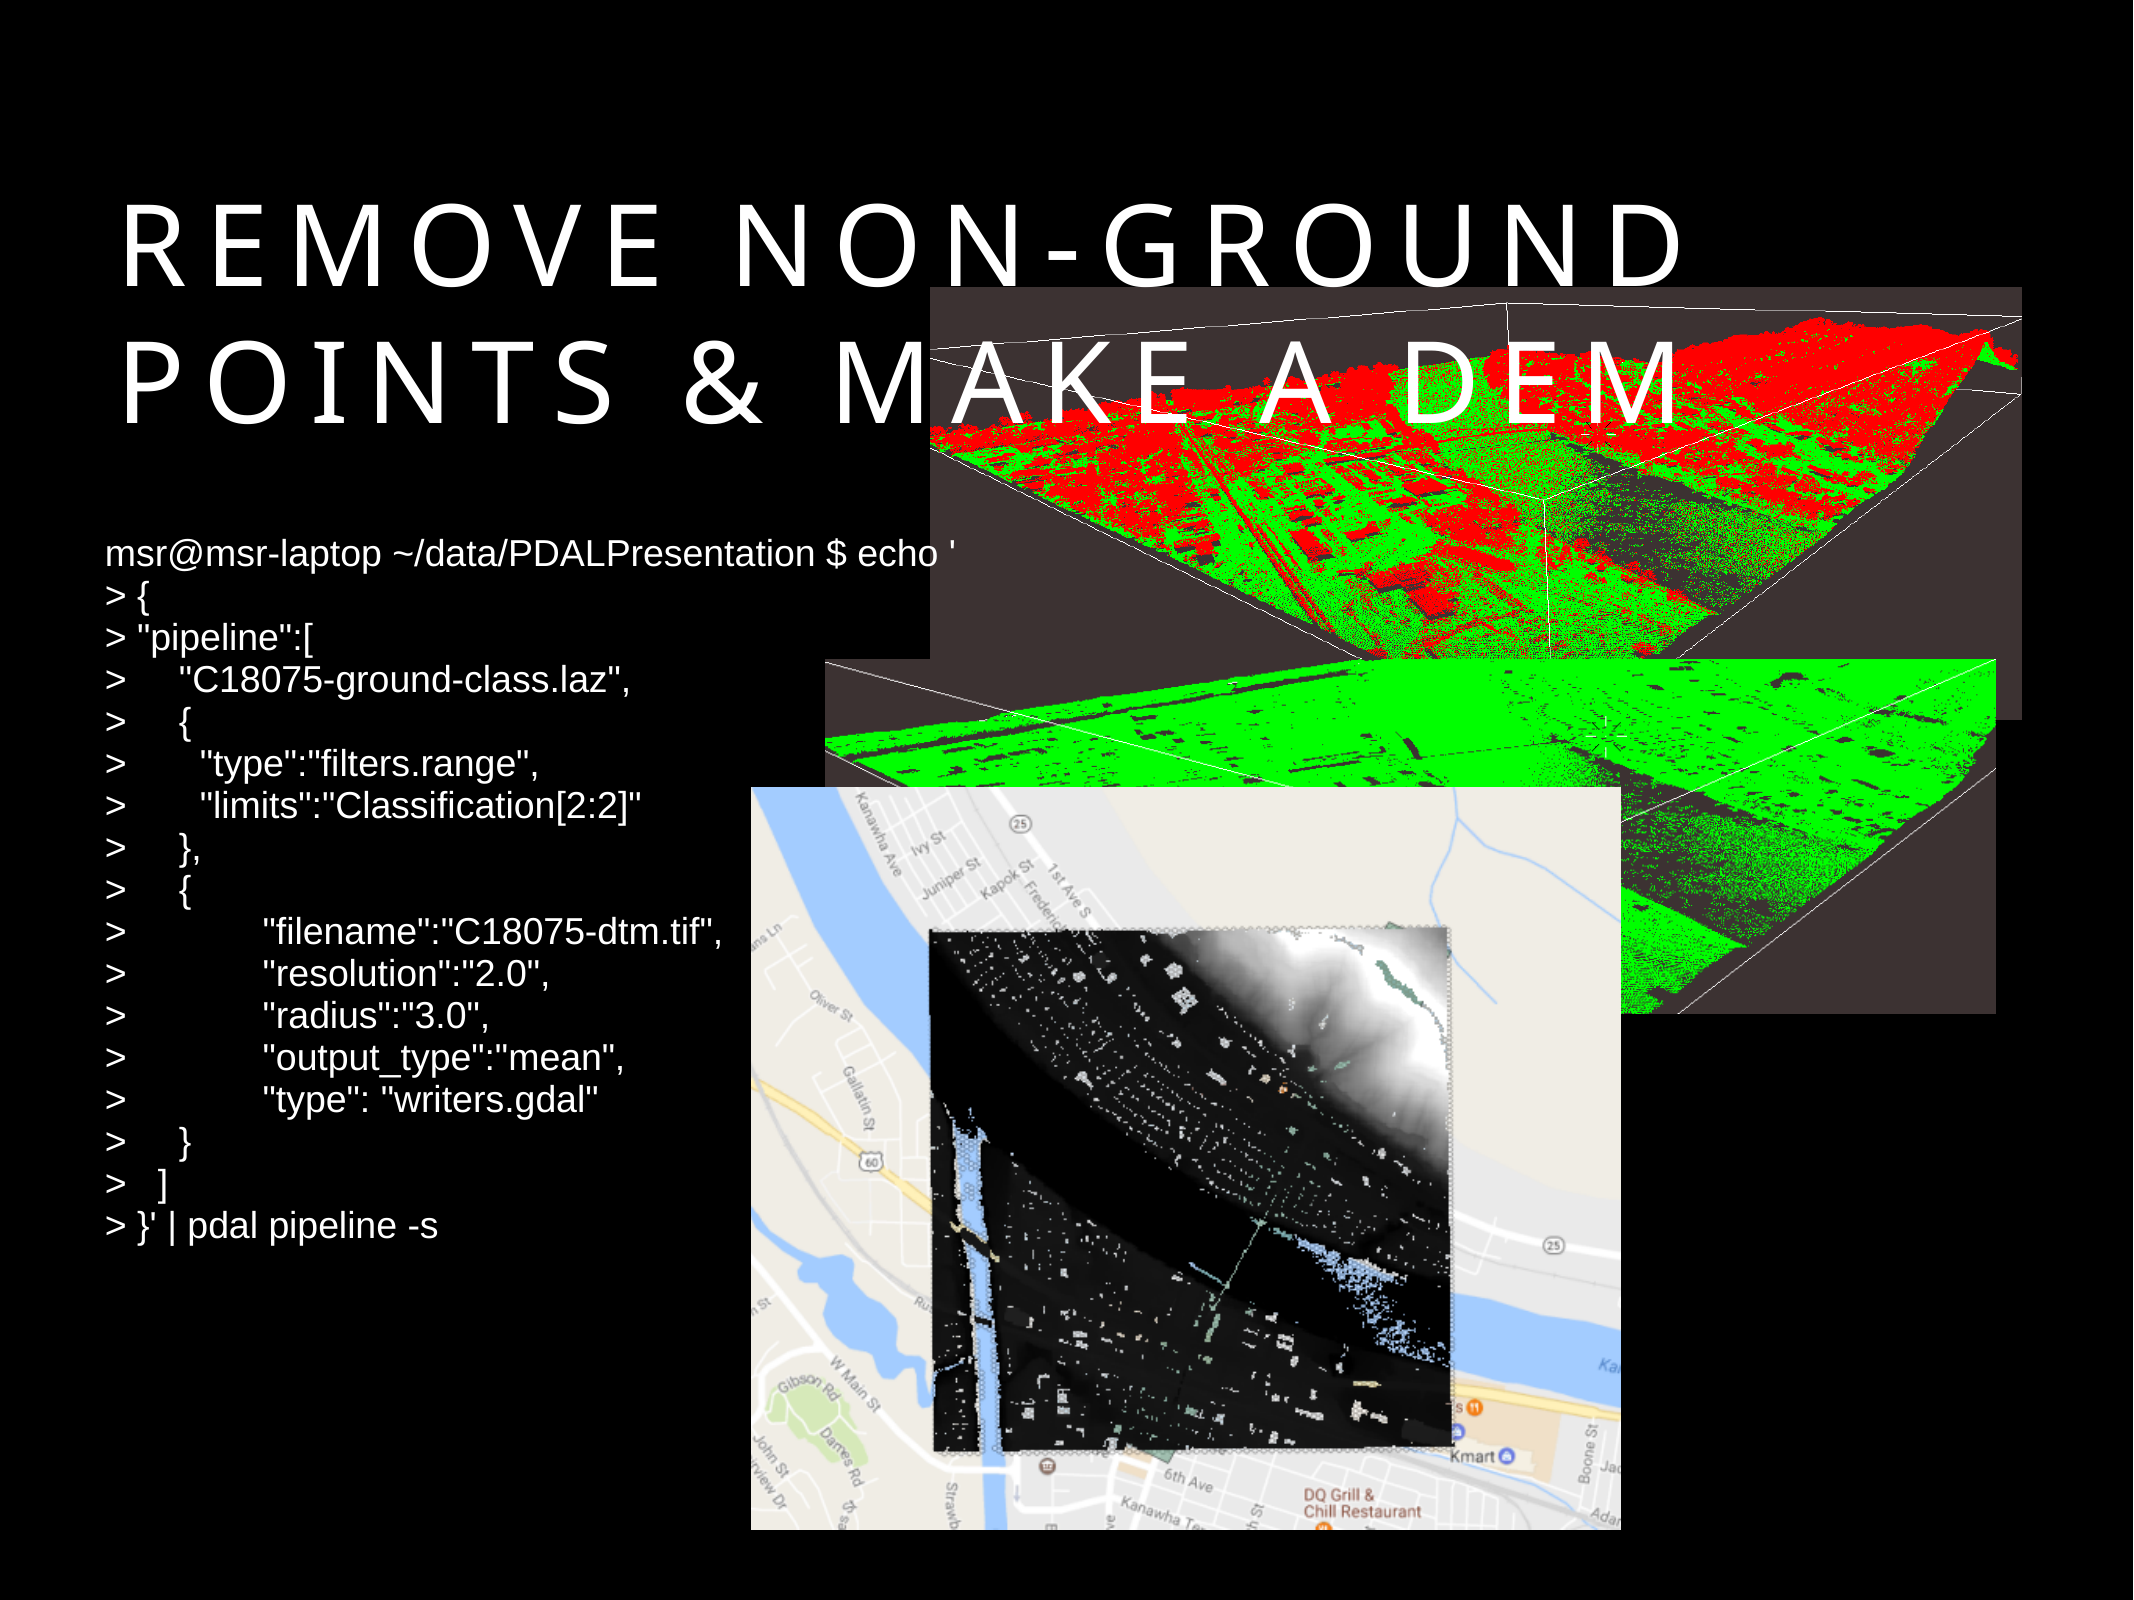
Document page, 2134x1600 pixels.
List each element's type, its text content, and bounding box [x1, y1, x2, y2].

picture [1418, 405, 1455, 414]
picture [751, 405, 2022, 1531]
title Remove non-ground points & Make a DEM [108, 164, 2025, 405]
text_box msr@msr-laptop ~/data/PDALPresentation $ echo ' > { > "pipeline":[ > "C18075-ground-class.laz", > { > "type":"filters.range", > "limits":"Classification[2:2]" > }, > { > "filename":"C18075-dtm.tif", > "resolution":"2.0", > "radius":"3.0", > "output_type":"mean", > "type": "writers.gdal" > } > ] > }' | pdal pipeline -s [90, 525, 972, 1254]
